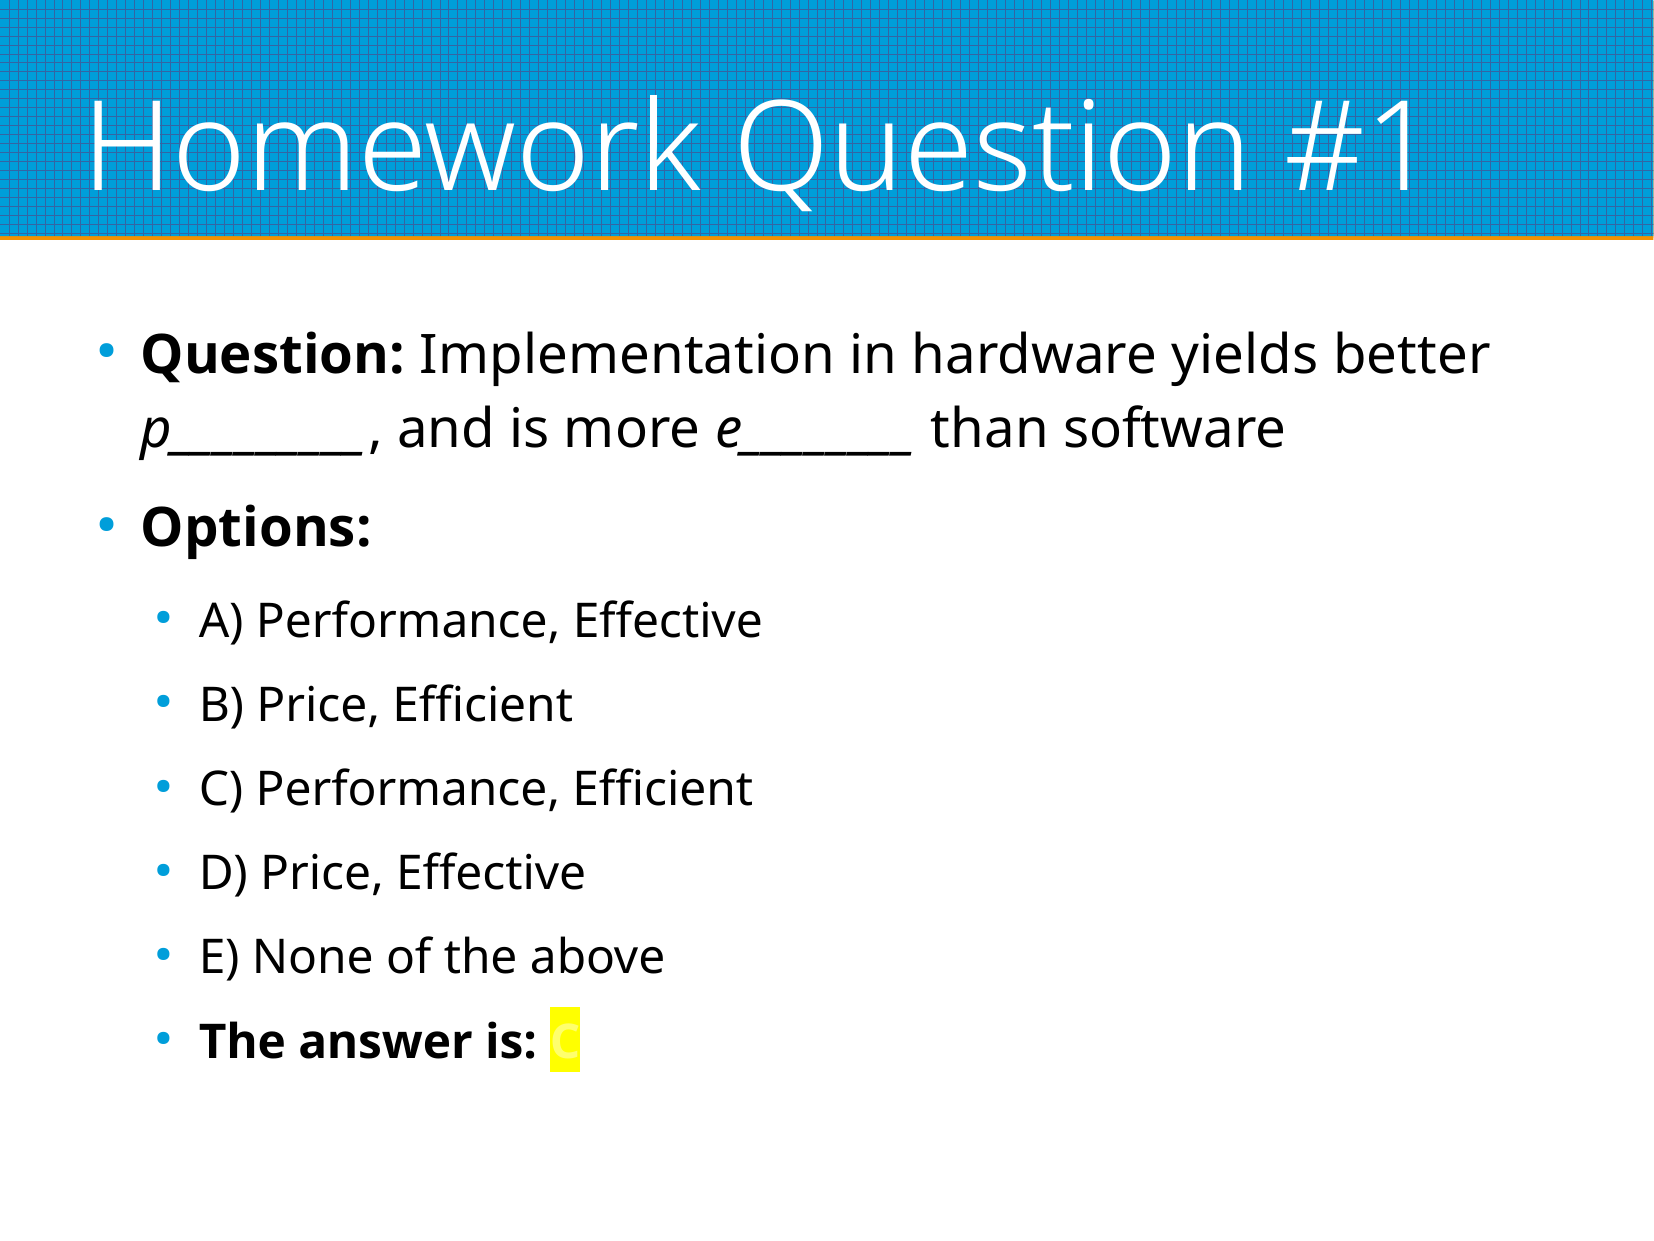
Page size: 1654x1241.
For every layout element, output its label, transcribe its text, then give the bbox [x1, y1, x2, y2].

list Question: Implementation in hardware yields better p_________, and is more e________ than software Options: A) Performance, Effective B) Price, Efficient C) Performance, Efficient D) Price, Effective E) None of the above The answer is: C [82, 314, 1563, 1081]
title Homework Question #1 [82, 19, 1571, 227]
